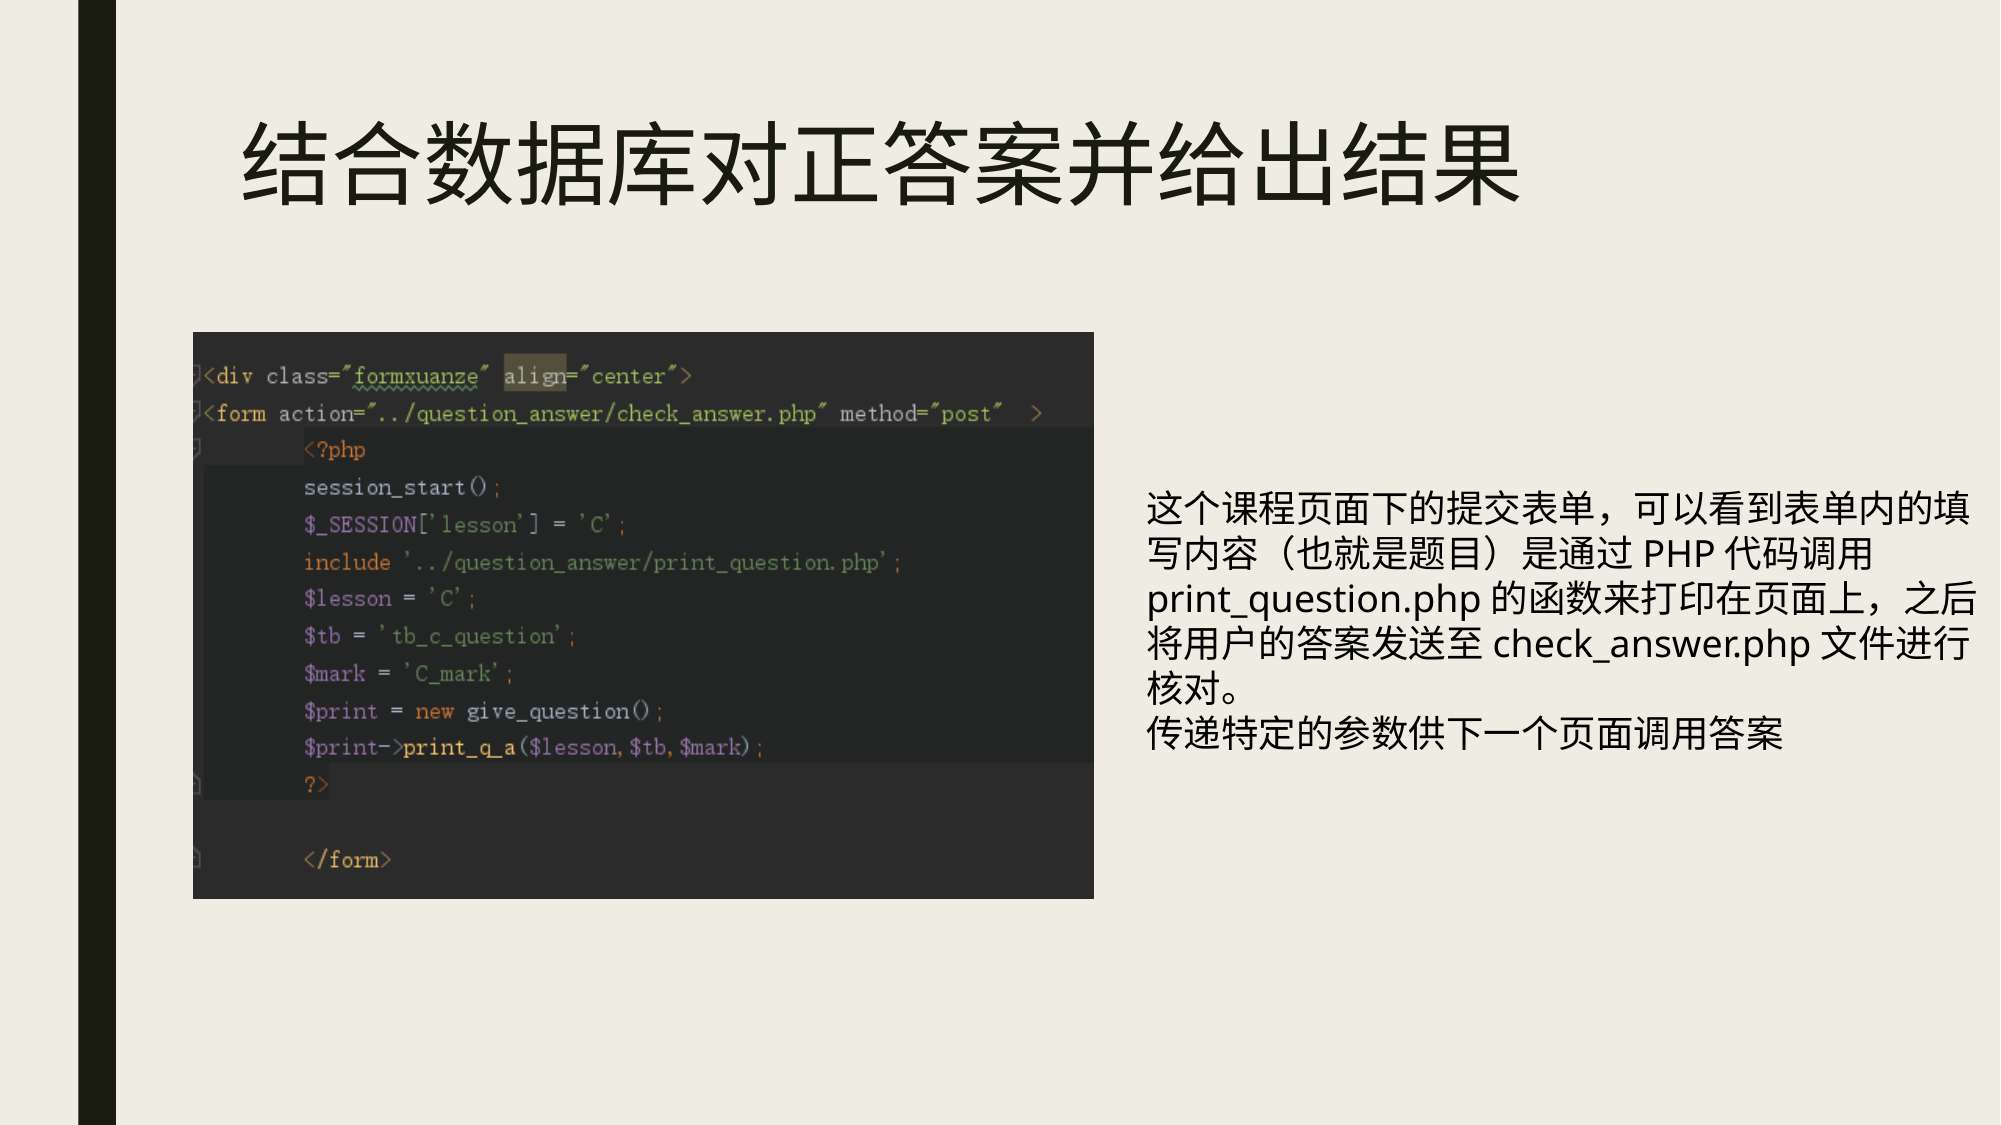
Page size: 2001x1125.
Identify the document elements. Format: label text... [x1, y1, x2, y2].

title 结合数据库对正答案并给出结果 [225, 112, 1800, 235]
picture [193, 332, 1094, 899]
text_box 这个课程页面下的提交表单，可以看到表单内的填写内容（也就是题目）是通过PHP代码调用print_question.php的函数来打印在页面上，之后将用户的答案发送至check_answer.php文件进行核对。 传递特定的参数供下一个页面调用答案 [1131, 477, 2000, 763]
